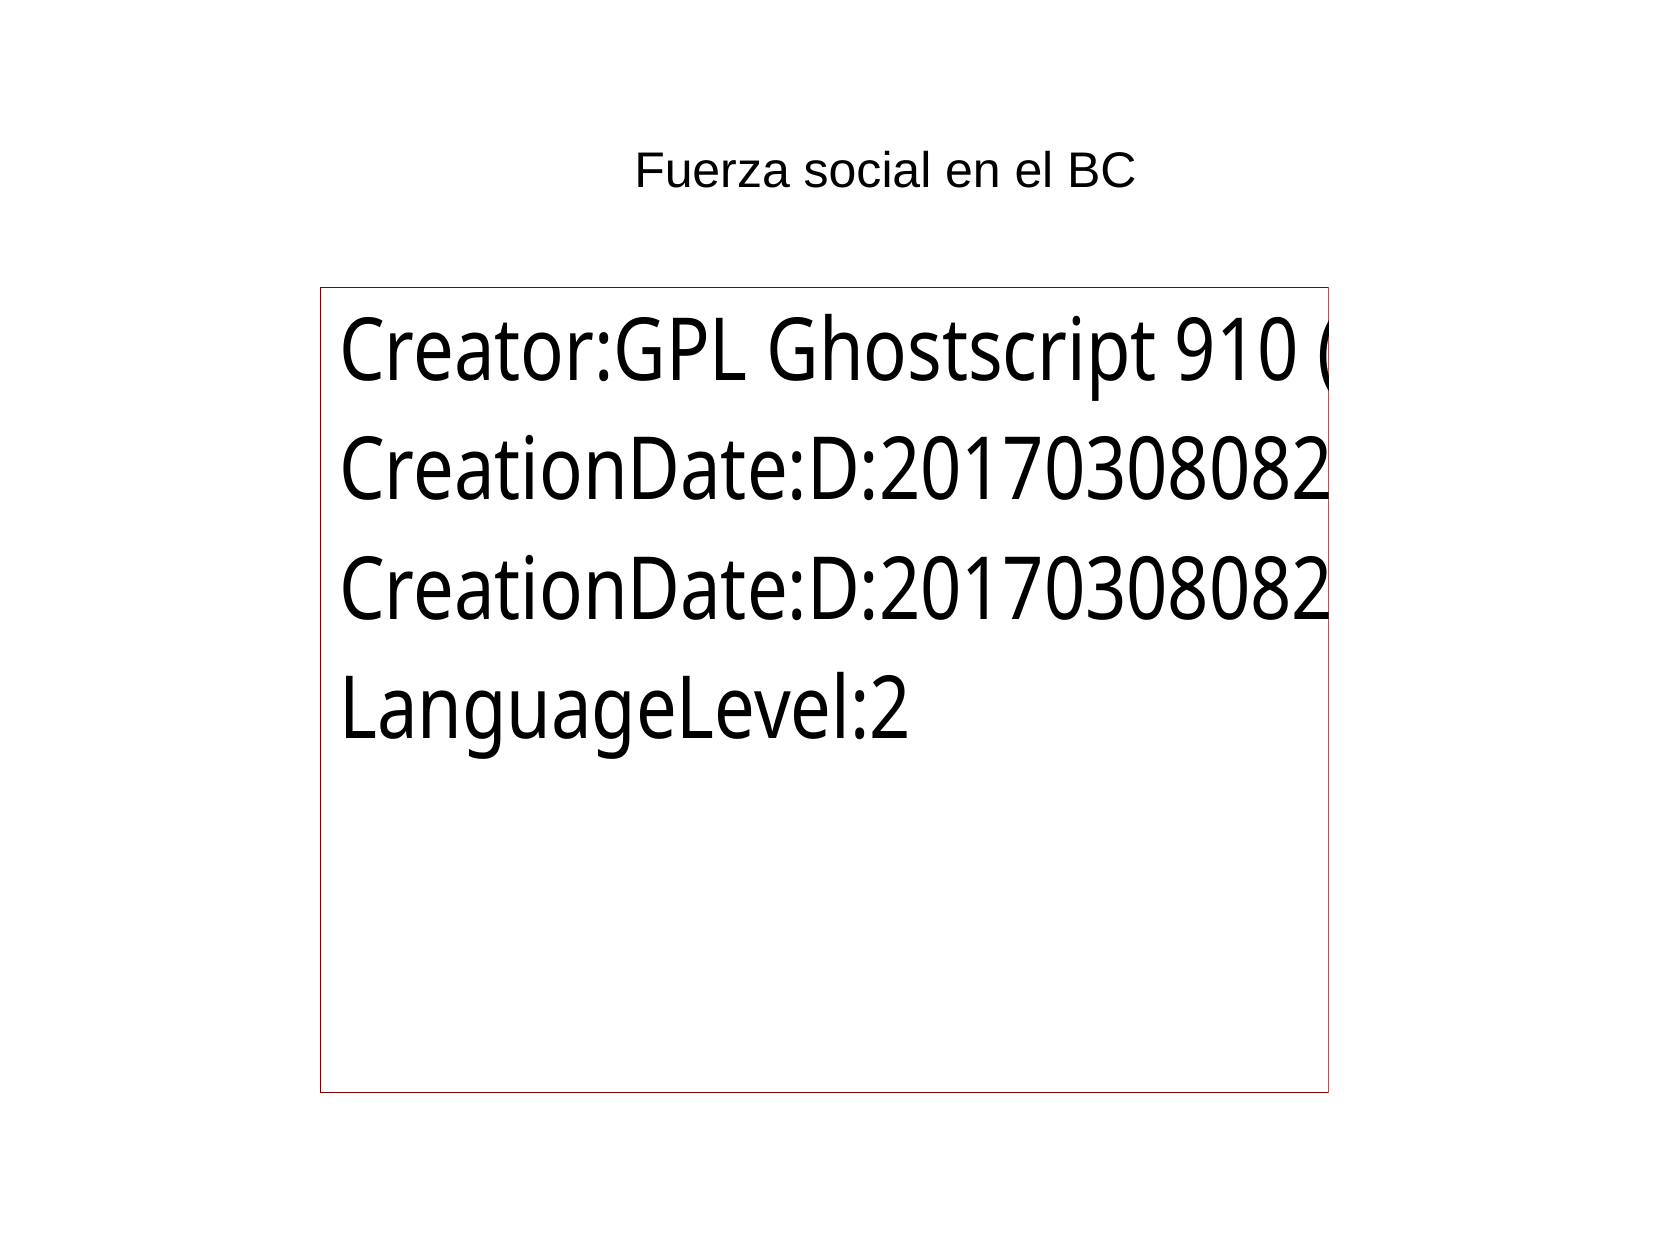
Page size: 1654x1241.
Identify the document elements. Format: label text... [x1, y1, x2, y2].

text_box Fuerza social en el BC [619, 134, 1160, 206]
picture [316, 282, 1329, 1093]
